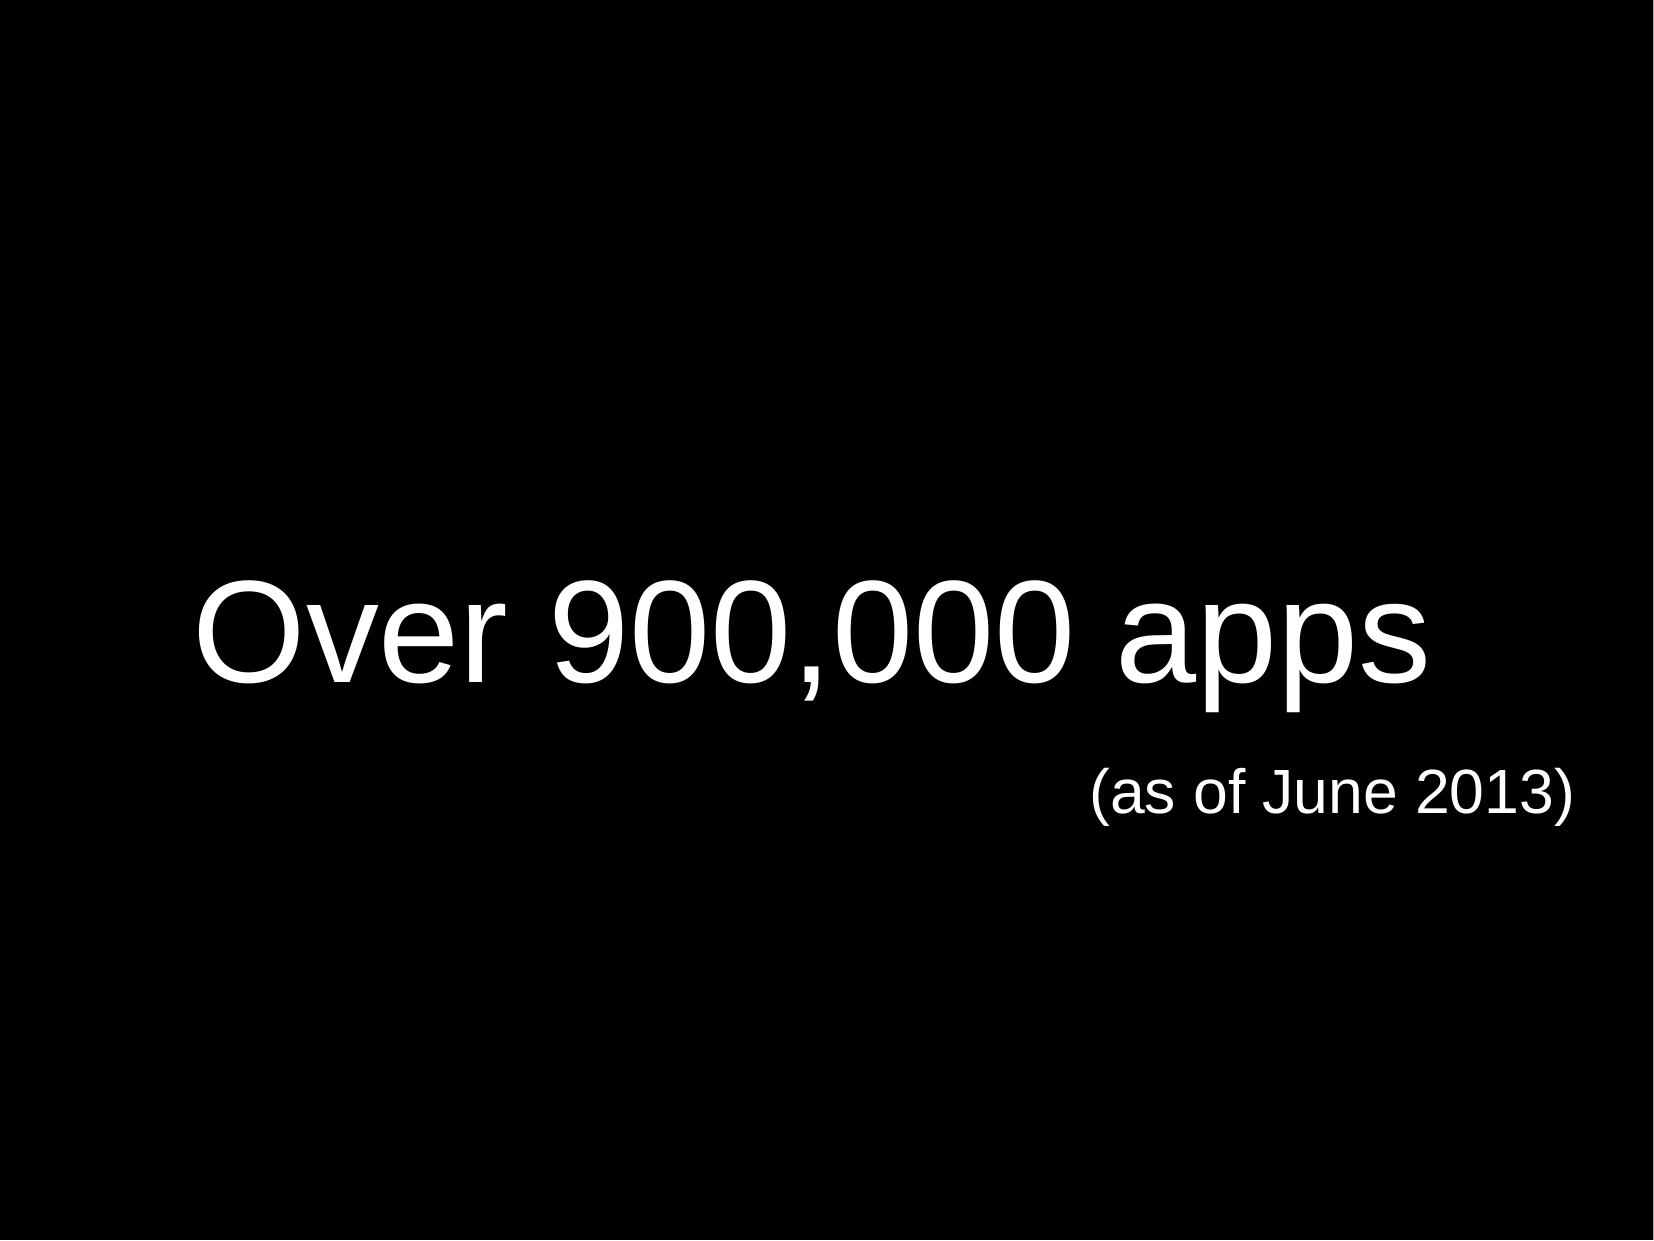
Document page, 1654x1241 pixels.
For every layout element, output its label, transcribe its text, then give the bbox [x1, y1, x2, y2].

text_box Over 900,000 apps [23, 543, 1642, 767]
text_box (as of June 2013) [1074, 749, 1618, 827]
